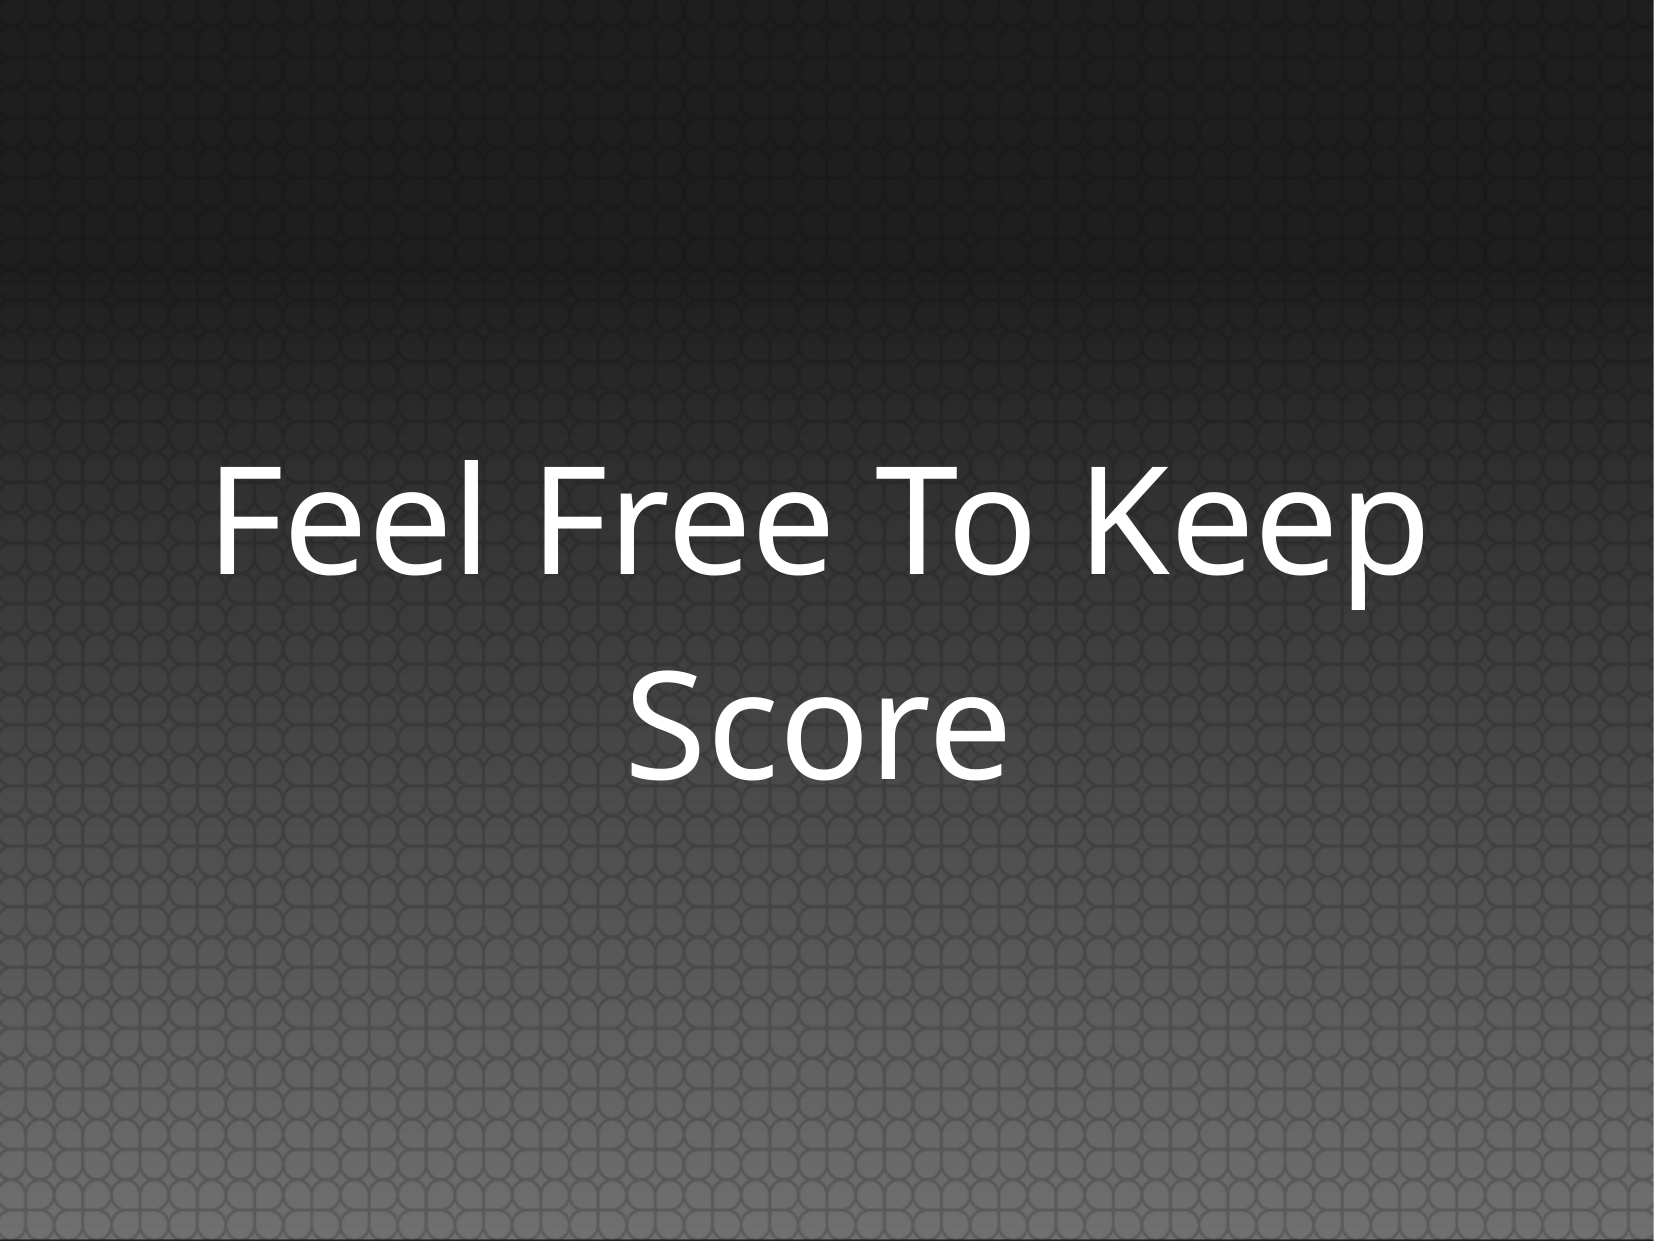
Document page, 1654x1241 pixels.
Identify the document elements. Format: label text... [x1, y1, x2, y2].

picture [0, 0, 1654, 1241]
title Feel Free To Keep Score [75, 451, 1564, 787]
